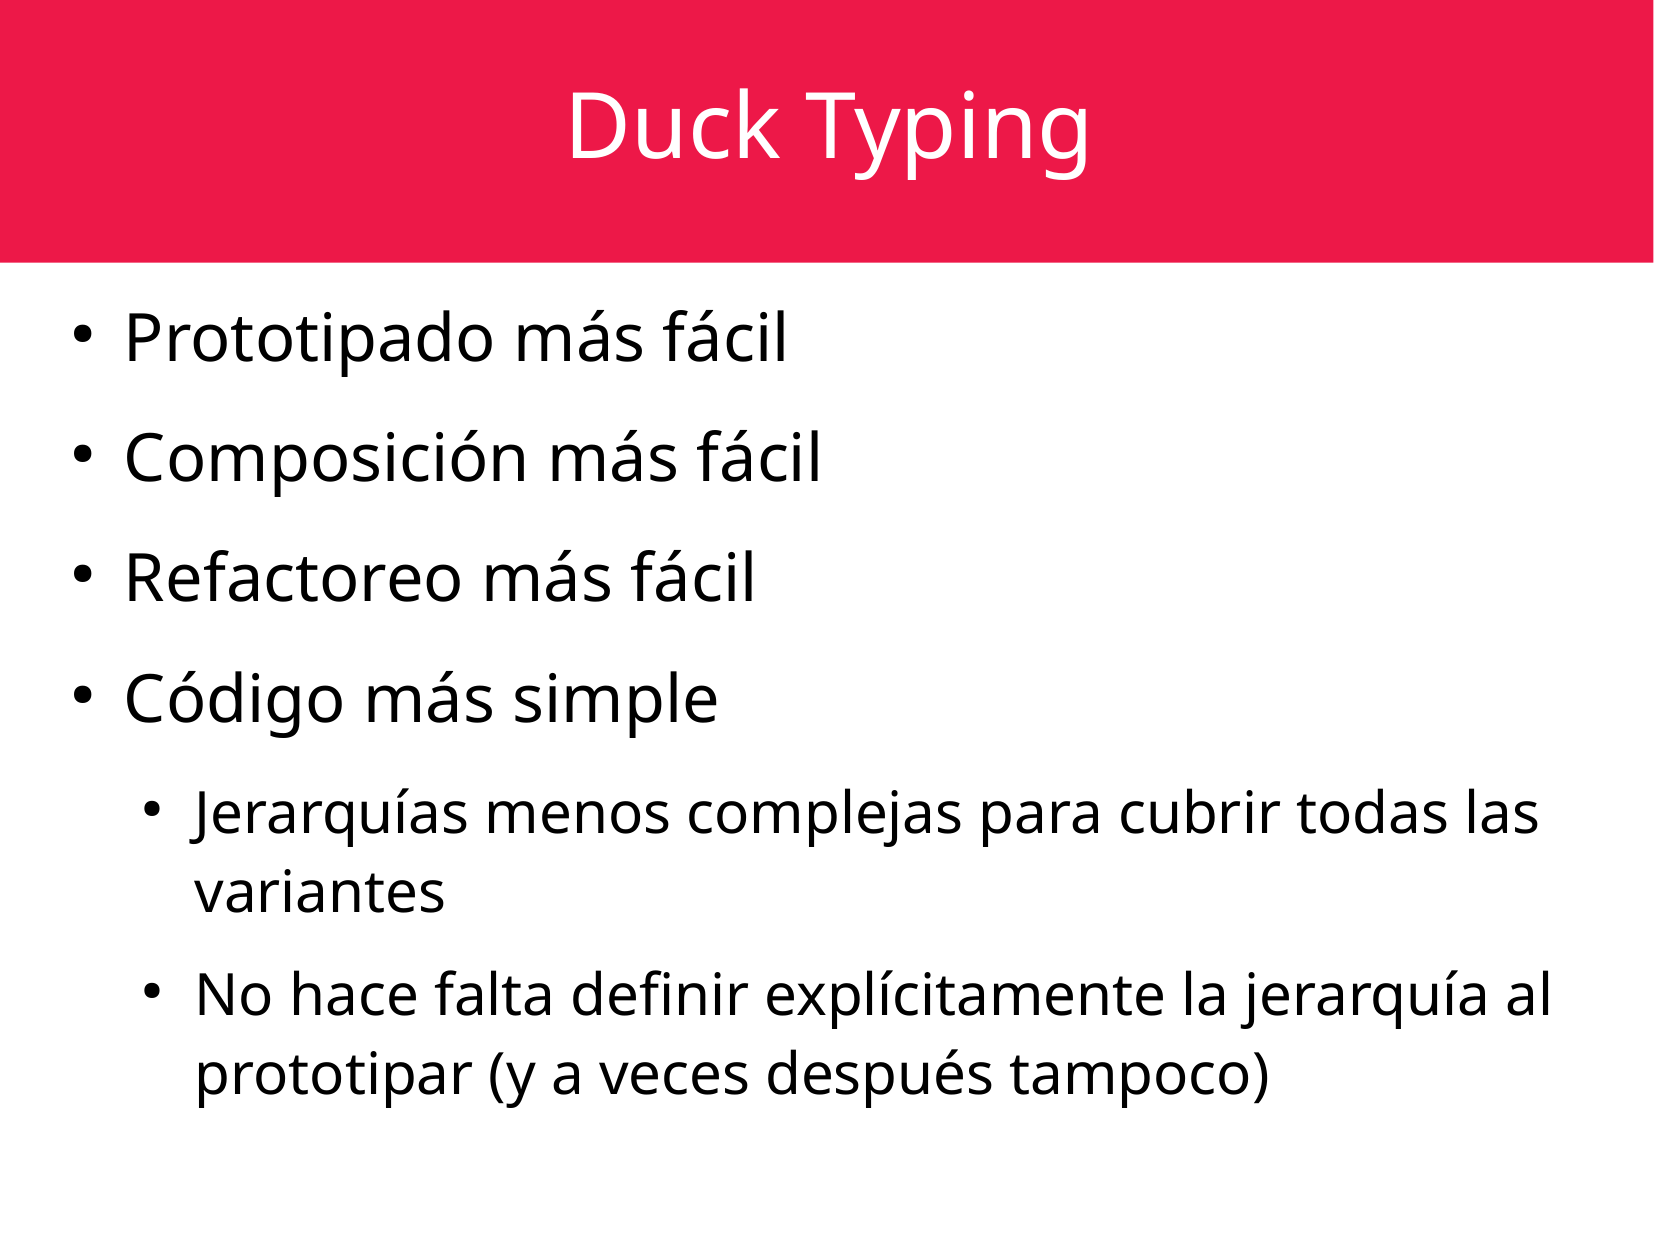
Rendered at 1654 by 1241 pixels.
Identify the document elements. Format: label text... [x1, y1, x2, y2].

title Duck Typing [47, 19, 1613, 228]
list Prototipado más fácil Composición más fácil Refactoreo más fácil Código más simple Jerarquías menos complejas para cubrir todas las variantes No hace falta definir explícitamente la jerarquía al prototipar (y a veces después tampoco) [53, 290, 1613, 1241]
